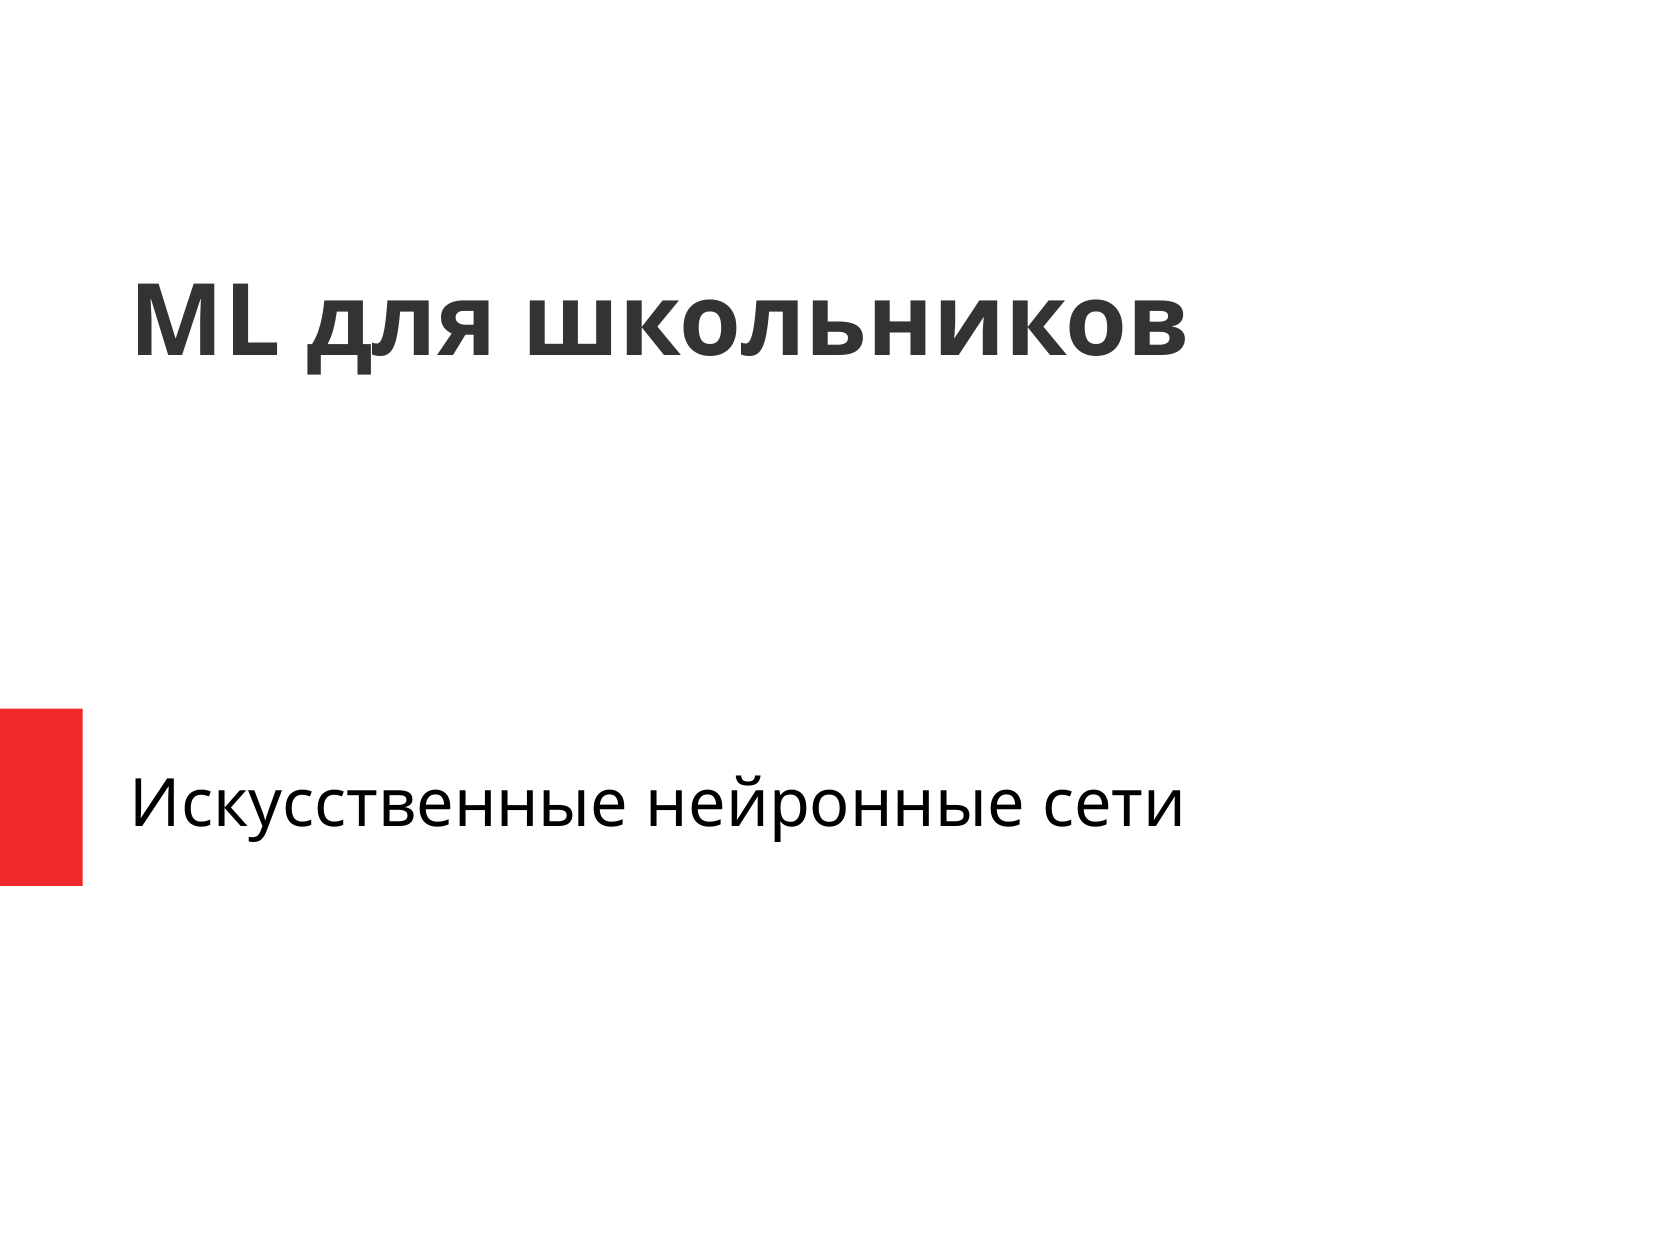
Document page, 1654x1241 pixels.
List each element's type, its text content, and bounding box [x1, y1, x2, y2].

subtitle Искусственные нейронные сети [129, 720, 1536, 882]
title ML для школьников [129, 180, 1536, 453]
